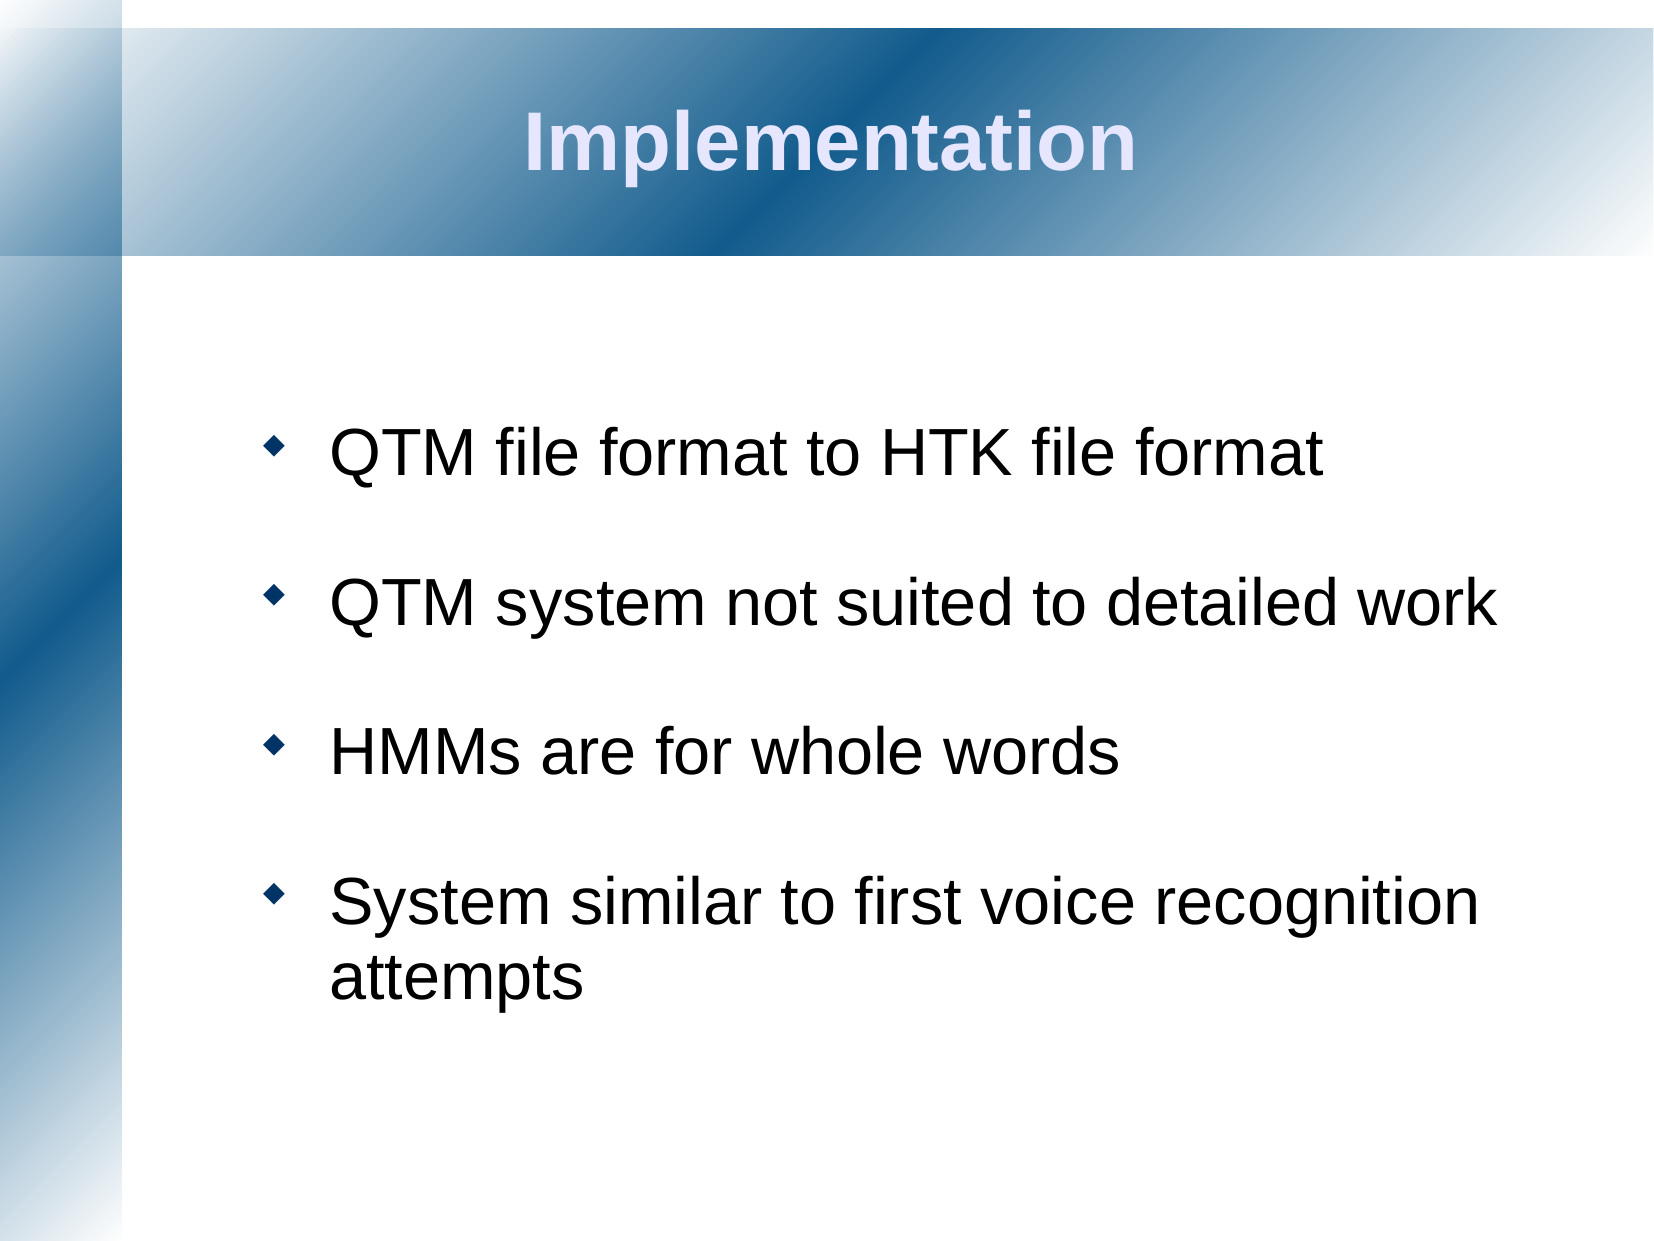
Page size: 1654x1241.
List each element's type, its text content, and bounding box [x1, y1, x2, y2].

title Implementation [125, 37, 1538, 246]
list QTM file format to HTK file format QTM system not suited to detailed work HMMs are for whole words System similar to first voice recognition attempts [258, 265, 1633, 1014]
